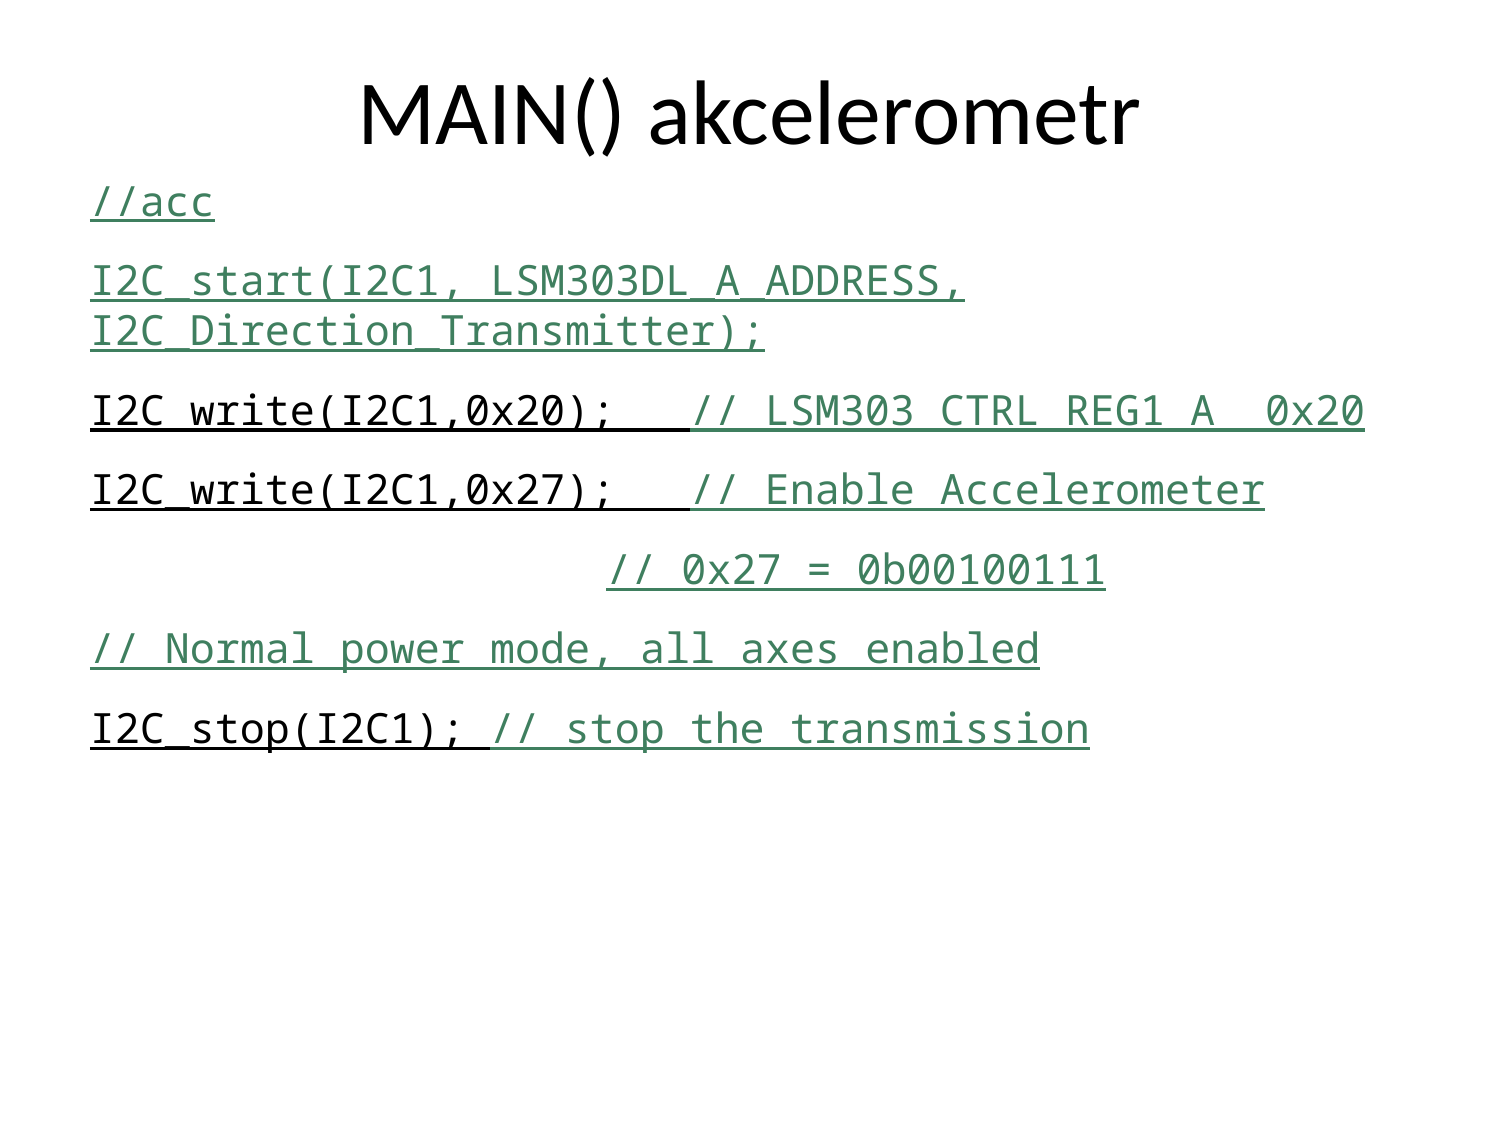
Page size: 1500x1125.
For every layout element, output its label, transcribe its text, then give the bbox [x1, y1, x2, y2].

list //acc I2C_start(I2C1, LSM303DL_A_ADDRESS, I2C_Direction_Transmitter); I2C_write(I2C1,0x20); // LSM303_CTRL_REG1_A 0x20 I2C_write(I2C1,0x27); // Enable Accelerometer // 0x27 = 0b00100111 // Normal power mode, all axes enabled I2C_stop(I2C1); // stop the transmission [75, 167, 1425, 910]
title MAIN() akcelerometr [75, 45, 1425, 167]
